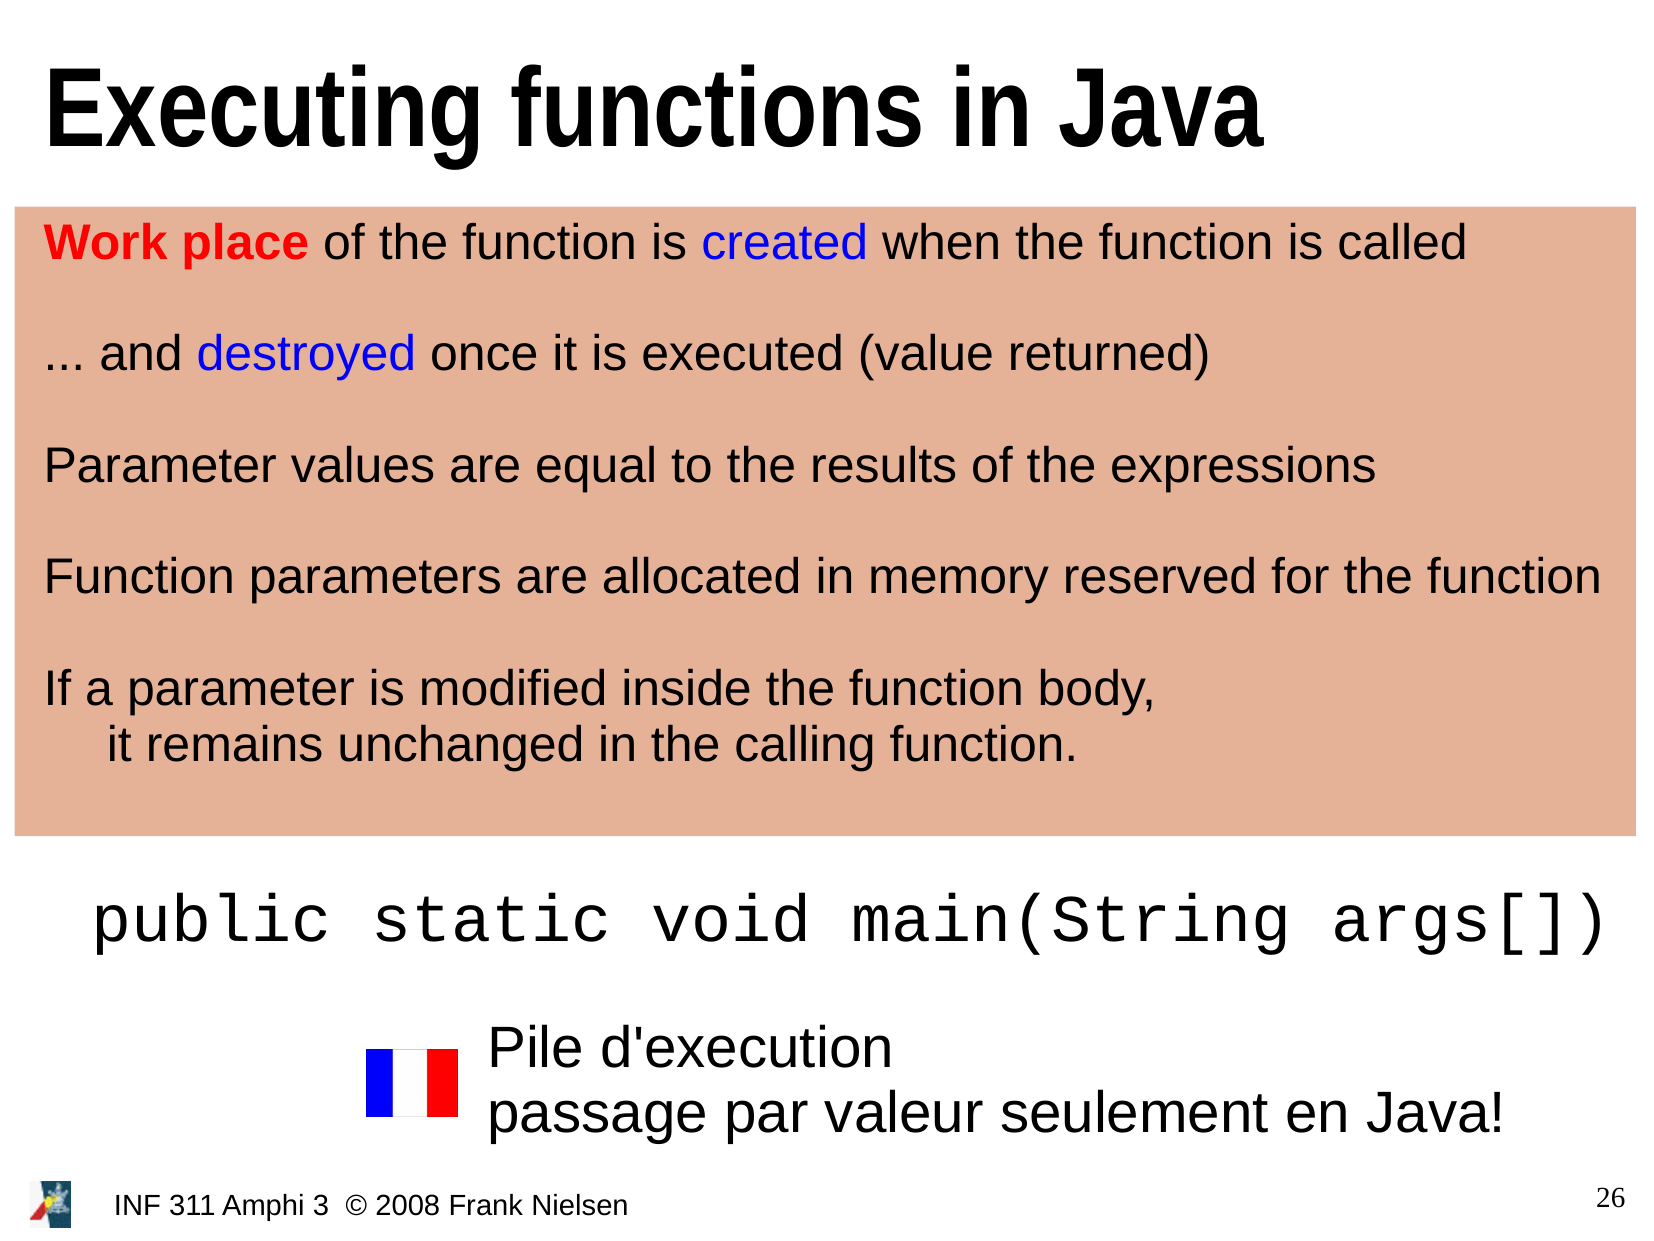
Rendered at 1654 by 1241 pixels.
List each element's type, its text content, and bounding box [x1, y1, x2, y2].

text_box public static void main(String args[]) [76, 878, 1627, 969]
text_box Pile d'execution passage par valeur seulement en Java! [472, 1007, 1523, 1152]
picture [29, 1181, 71, 1228]
text_box Work place of the function is created when the function is called ... and destroyed once it is executed (value returned) Parameter values are equal to the results of the expressions Function parameters are allocated in memory reserved for the function If a parameter is modified inside the function body, it remains unchanged in the calling function. [14, 206, 1636, 837]
text_box Executing functions in Java [29, 33, 1279, 178]
picture [366, 1049, 458, 1117]
